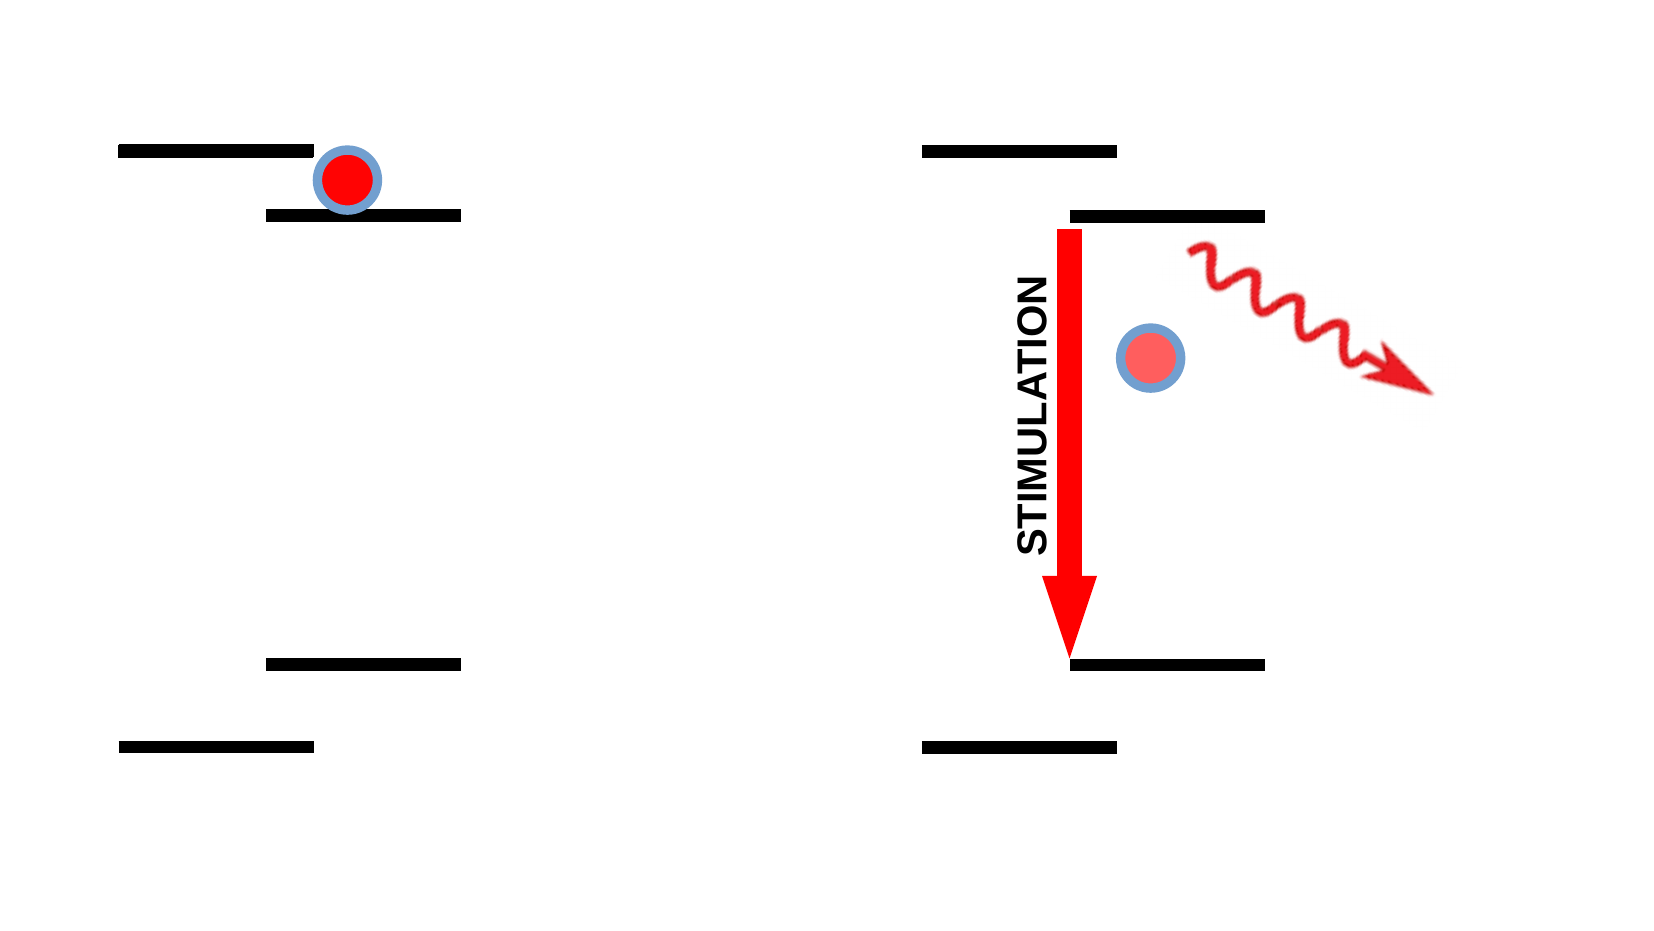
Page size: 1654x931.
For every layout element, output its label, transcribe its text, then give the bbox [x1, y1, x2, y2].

picture [1156, 223, 1462, 432]
text_box STIMULATION [1001, 160, 1063, 671]
text_box [1120, 328, 1181, 389]
text_box [317, 150, 378, 211]
